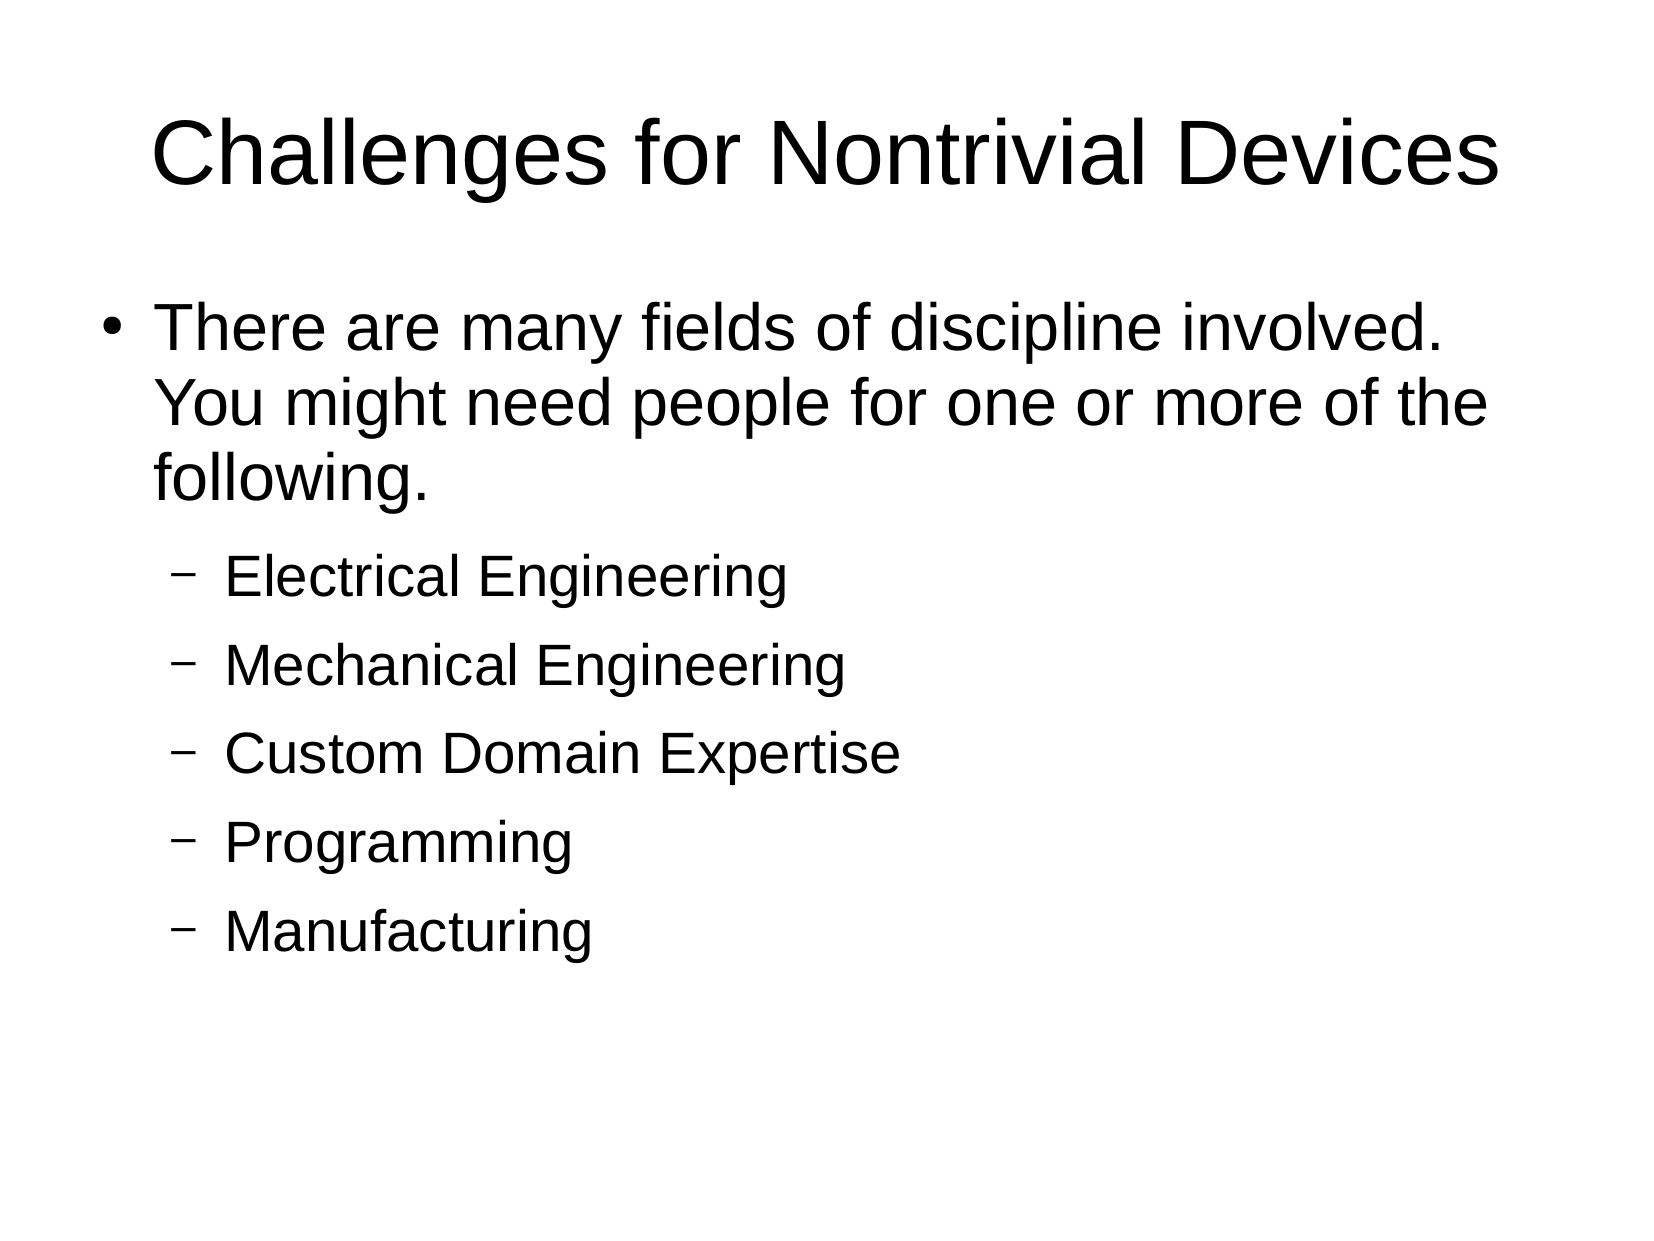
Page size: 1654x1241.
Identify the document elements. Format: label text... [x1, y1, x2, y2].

list There are many fields of discipline involved. You might need people for one or more of the following. Electrical Engineering Mechanical Engineering Custom Domain Expertise Programming Manufacturing [82, 290, 1571, 1010]
title Challenges for Nontrivial Devices [82, 49, 1571, 257]
